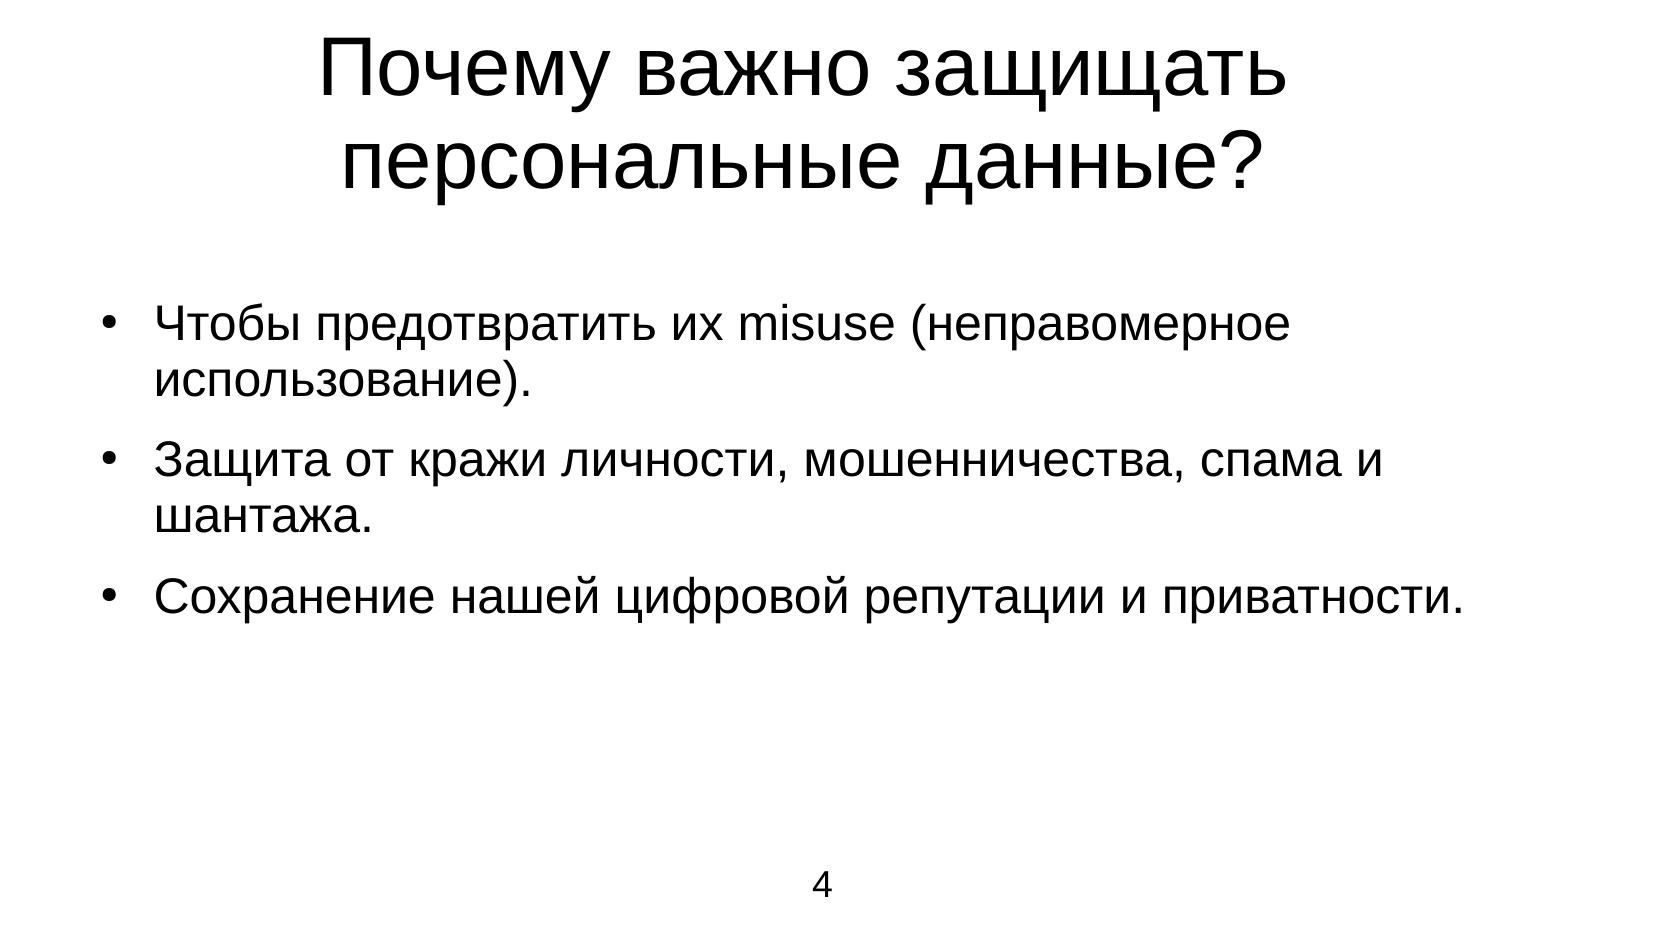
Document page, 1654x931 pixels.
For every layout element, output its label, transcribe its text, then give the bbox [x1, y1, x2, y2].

list Чтобы предотвратить их misuse (неправомерное использование). Защита от кражи личности, мошенничества, спама и шантажа. Сохранение нашей цифровой репутации и приватности. [82, 295, 1571, 739]
text_box 4 [797, 856, 848, 914]
title Почему важно защищать персональные данные? [59, 20, 1548, 207]
